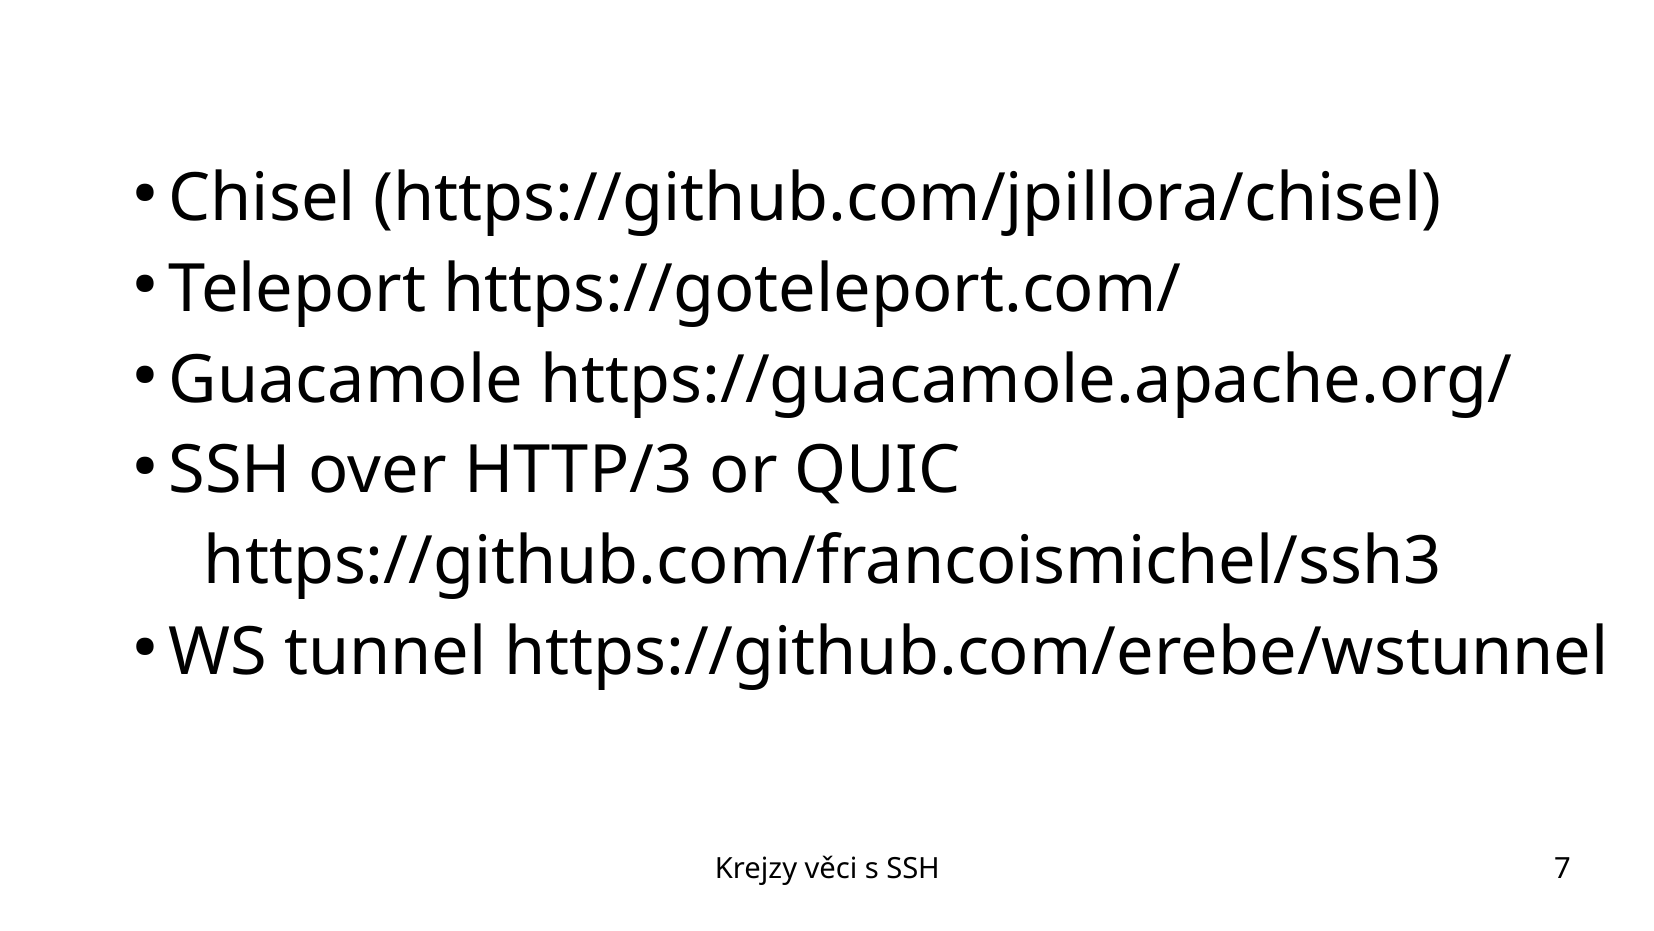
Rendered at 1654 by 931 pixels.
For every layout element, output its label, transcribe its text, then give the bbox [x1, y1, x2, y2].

text_box Chisel (https://github.com/jpillora/chisel) Teleport https://goteleport.com/ Guacamole https://guacamole.apache.org/ SSH over HTTP/3 or QUIC https://github.com/francoismichel/ssh3 WS tunnel https://github.com/erebe/wstunnel [118, 142, 1536, 727]
